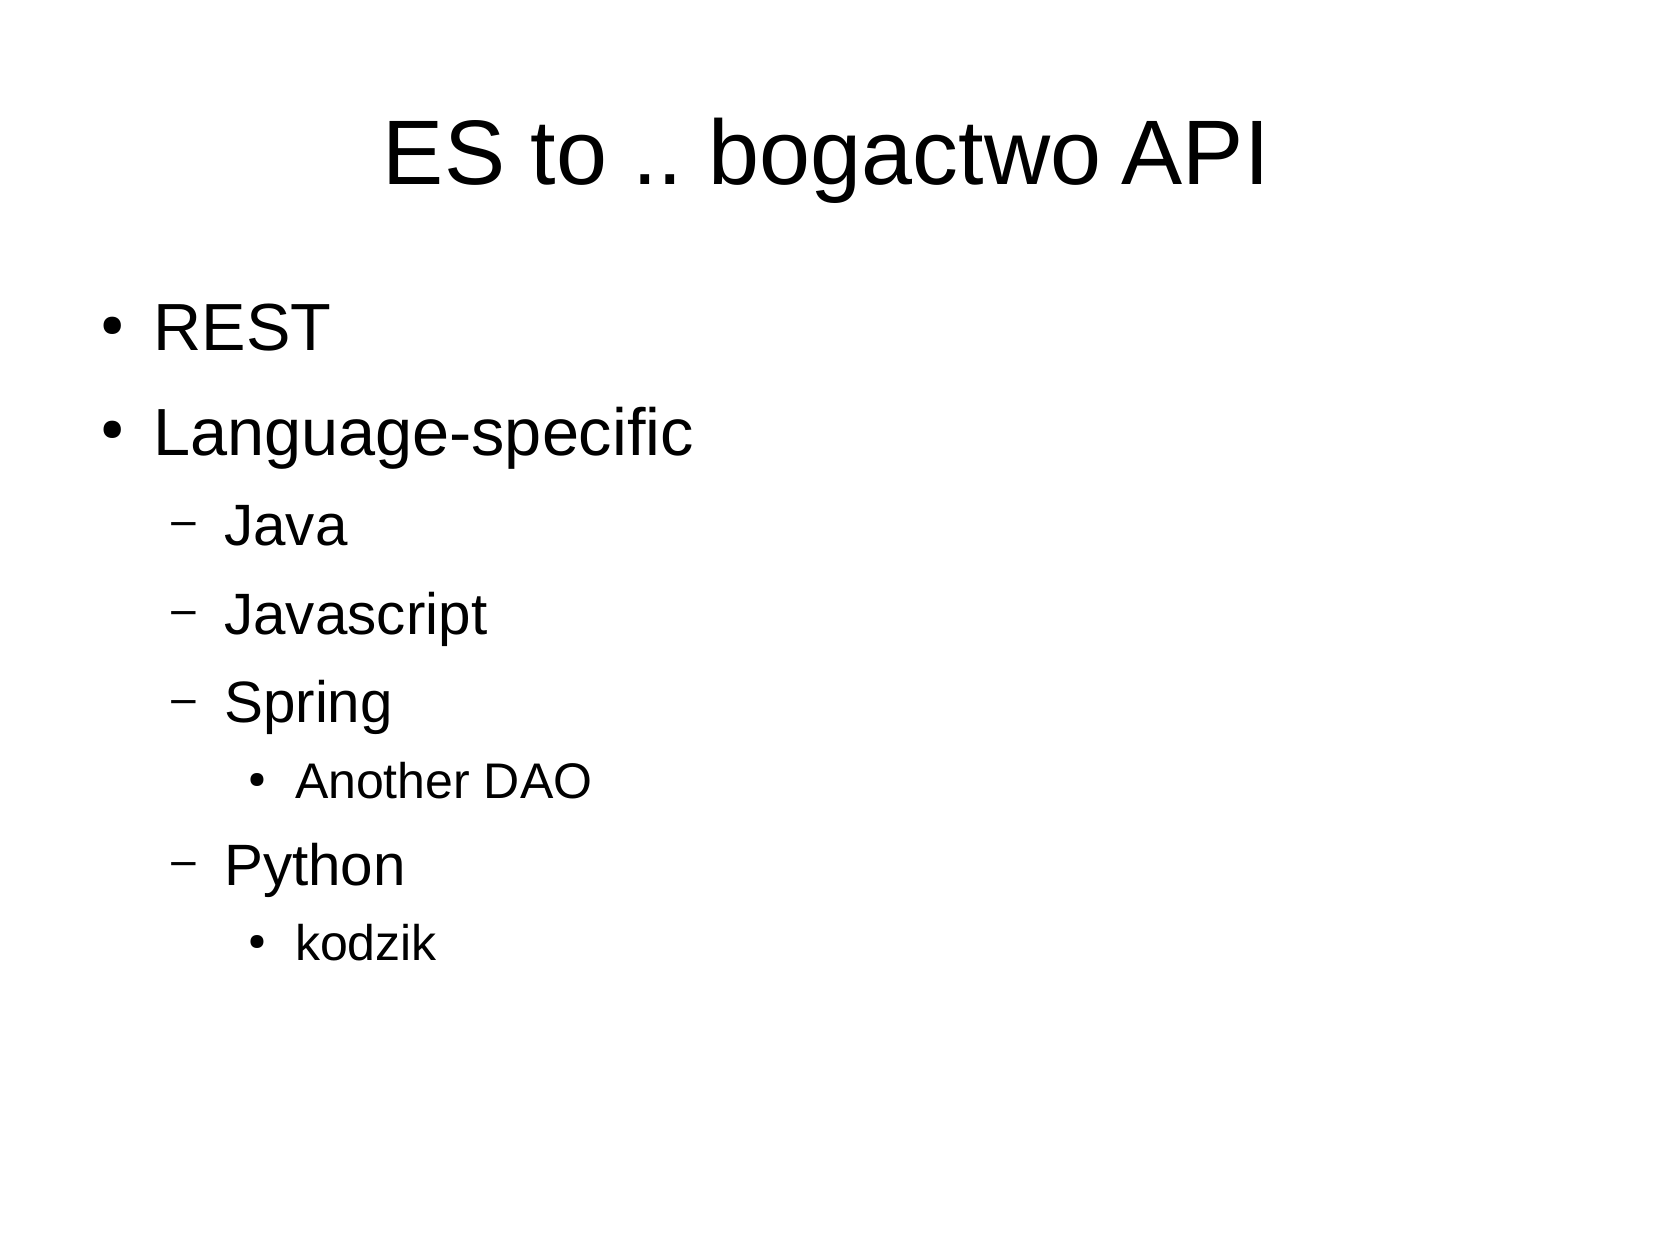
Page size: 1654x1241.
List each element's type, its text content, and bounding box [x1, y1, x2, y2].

list REST Language-specific Java Javascript Spring Another DAO Python kodzik [82, 290, 1571, 1010]
title ES to .. bogactwo API [82, 49, 1571, 257]
